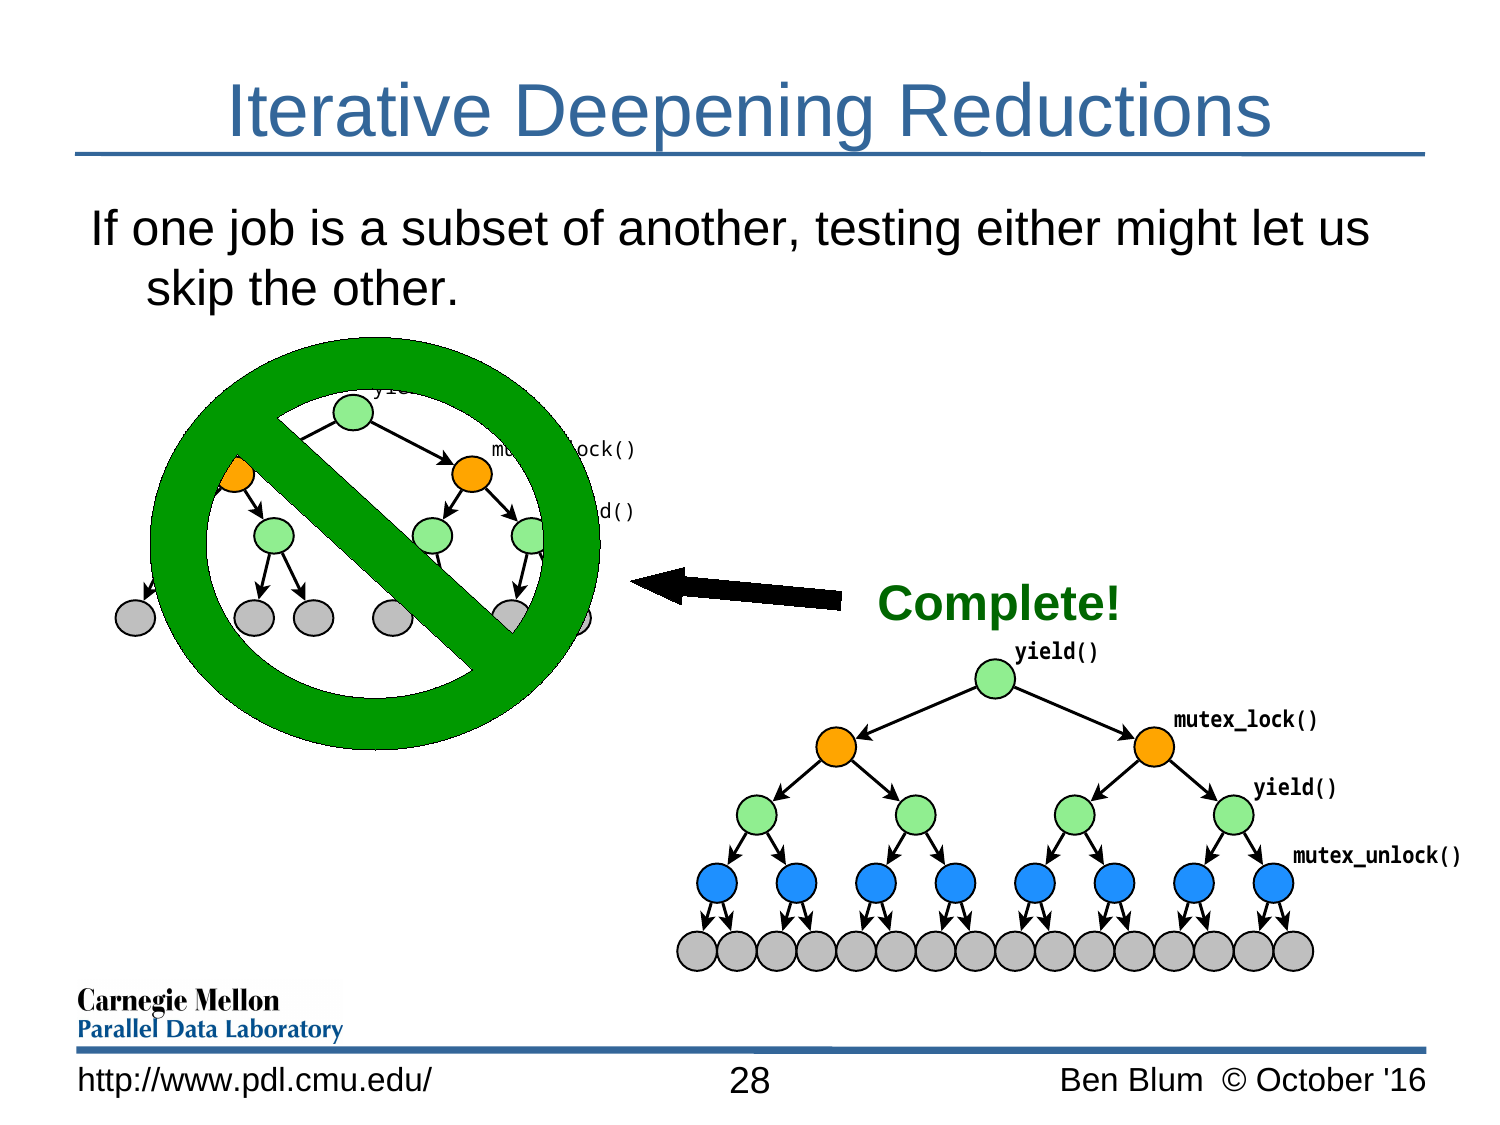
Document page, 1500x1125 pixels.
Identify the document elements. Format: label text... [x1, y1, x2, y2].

title Iterative Deepening Reductions [112, 50, 1388, 163]
list If one job is a subset of another, testing either might let us skip the other. [75, 187, 1426, 946]
picture [279, 390, 543, 632]
picture [675, 637, 1463, 976]
text_box [630, 567, 842, 611]
picture [112, 375, 244, 638]
picture [507, 375, 638, 638]
picture [77, 979, 343, 1044]
text_box Complete! [862, 562, 1137, 637]
text_box [150, 337, 601, 751]
picture [207, 455, 437, 638]
